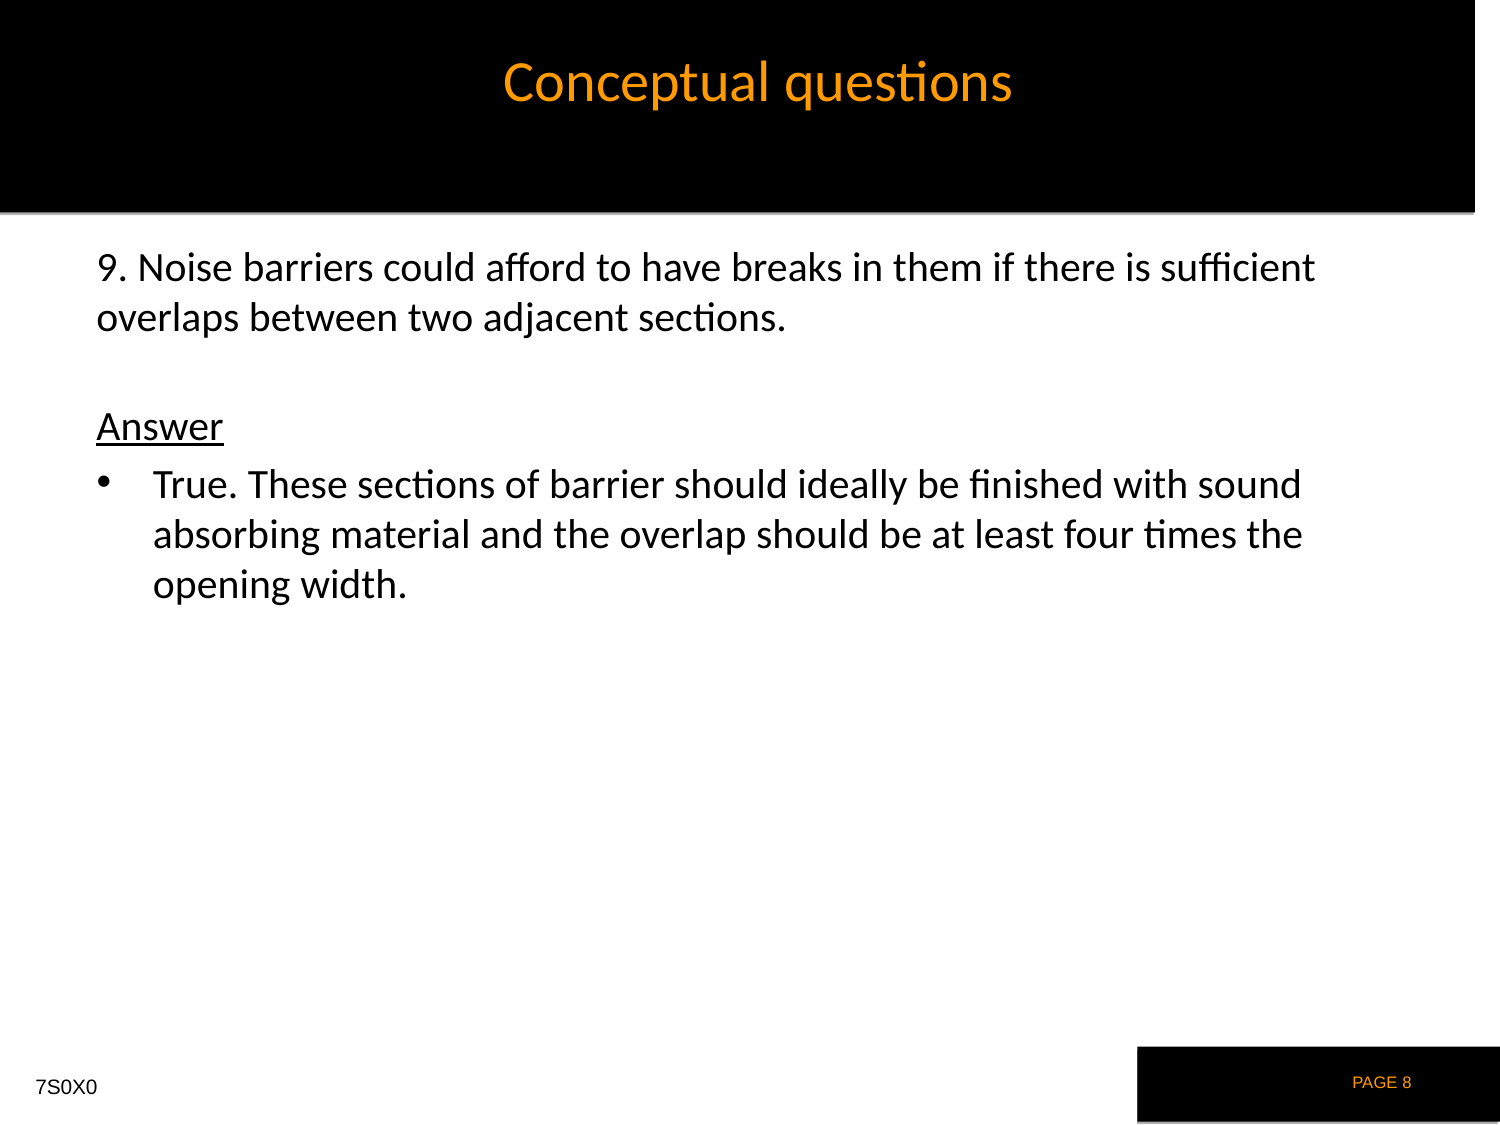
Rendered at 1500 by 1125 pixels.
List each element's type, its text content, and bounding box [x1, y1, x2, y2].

text_box 7S0X0 [35, 1070, 626, 1102]
text_box [1137, 1046, 1500, 1122]
text_box [0, 0, 1475, 213]
list 9. Noise barriers could afford to have breaks in them if there is sufficient overlaps between two adjacent sections. Answer True. These sections of barrier should ideally be finished with sound absorbing material and the overlap should be at least four times the opening width. [81, 232, 1394, 419]
text_box PAGE 8 [1352, 1066, 1453, 1098]
title Conceptual questions [100, 35, 1417, 187]
